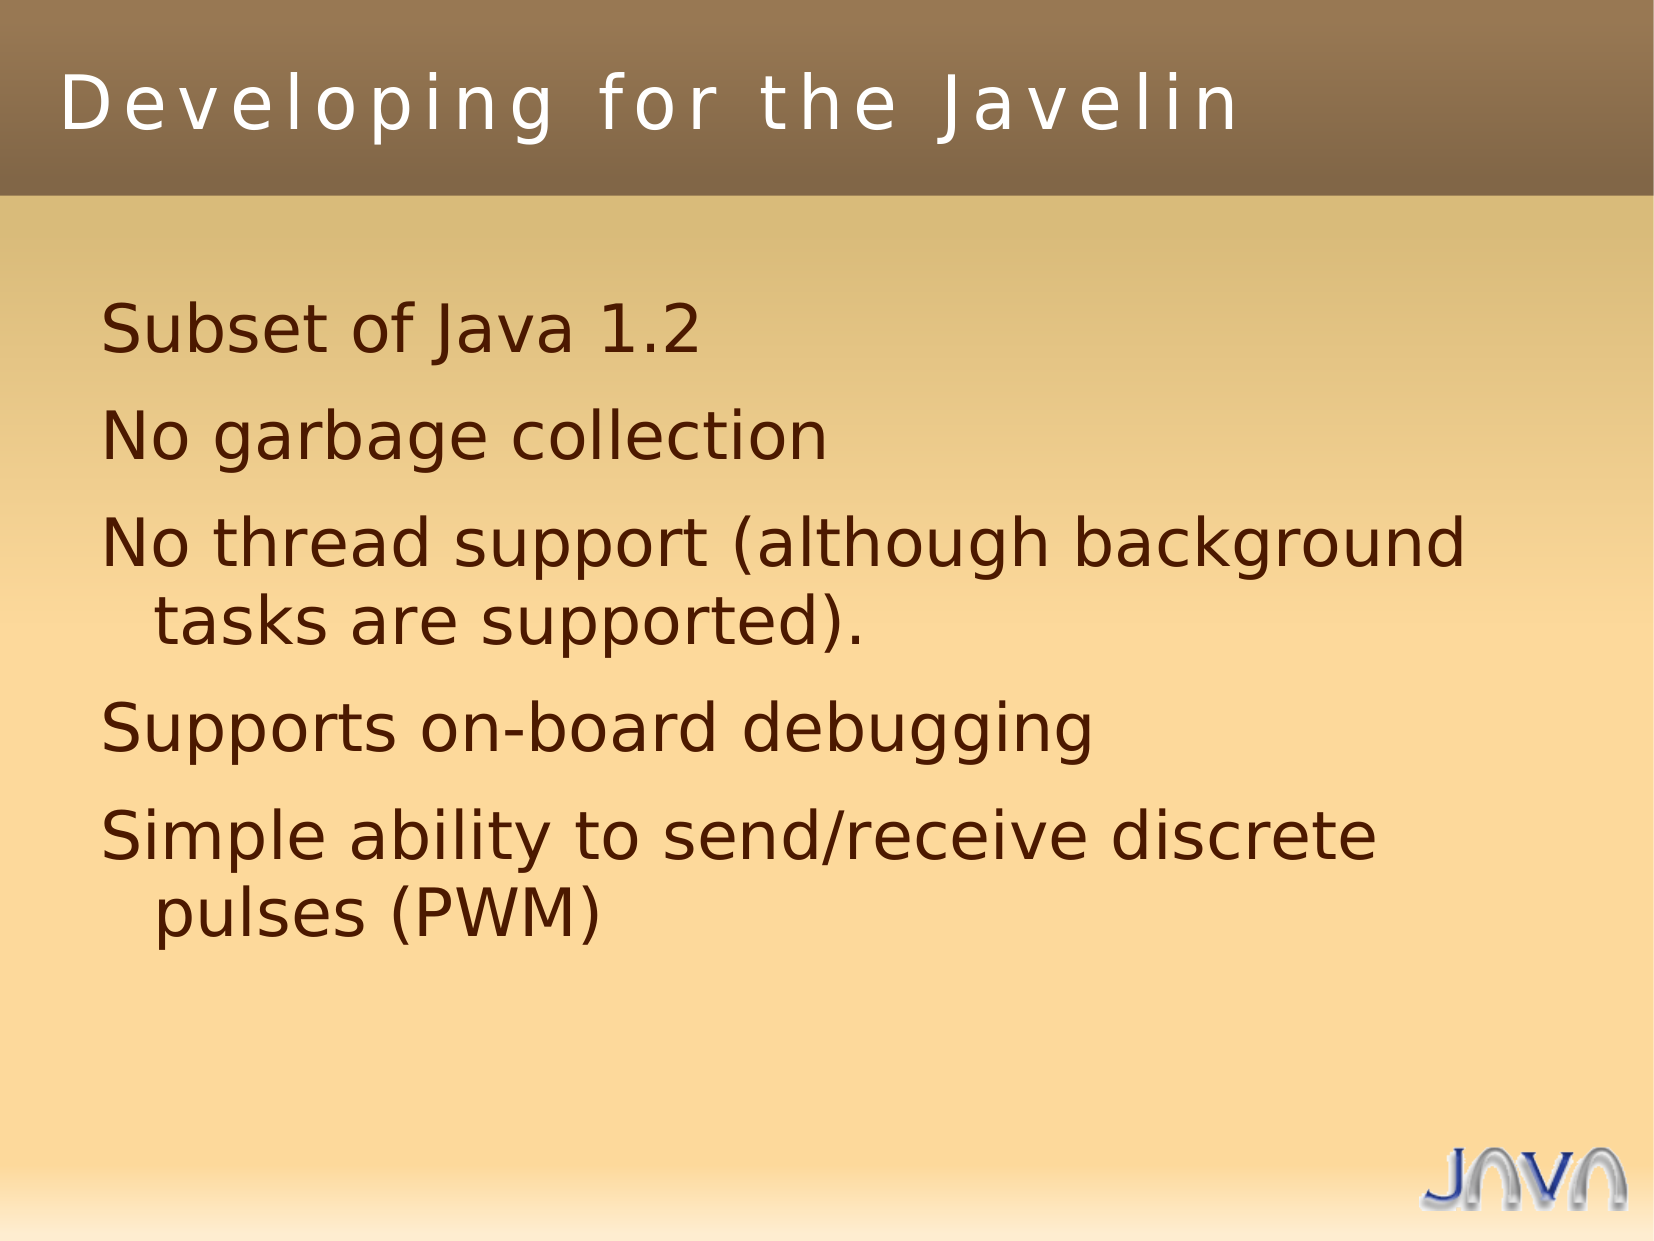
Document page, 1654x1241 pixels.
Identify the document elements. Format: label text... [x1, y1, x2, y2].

title Developing for the Javelin [59, 36, 1595, 171]
picture [0, 0, 1654, 1241]
list Subset of Java 1.2 No garbage collection No thread support (although background tasks are supported). Supports on-board debugging Simple ability to send/receive discrete pulses (PWM) [82, 290, 1571, 1094]
